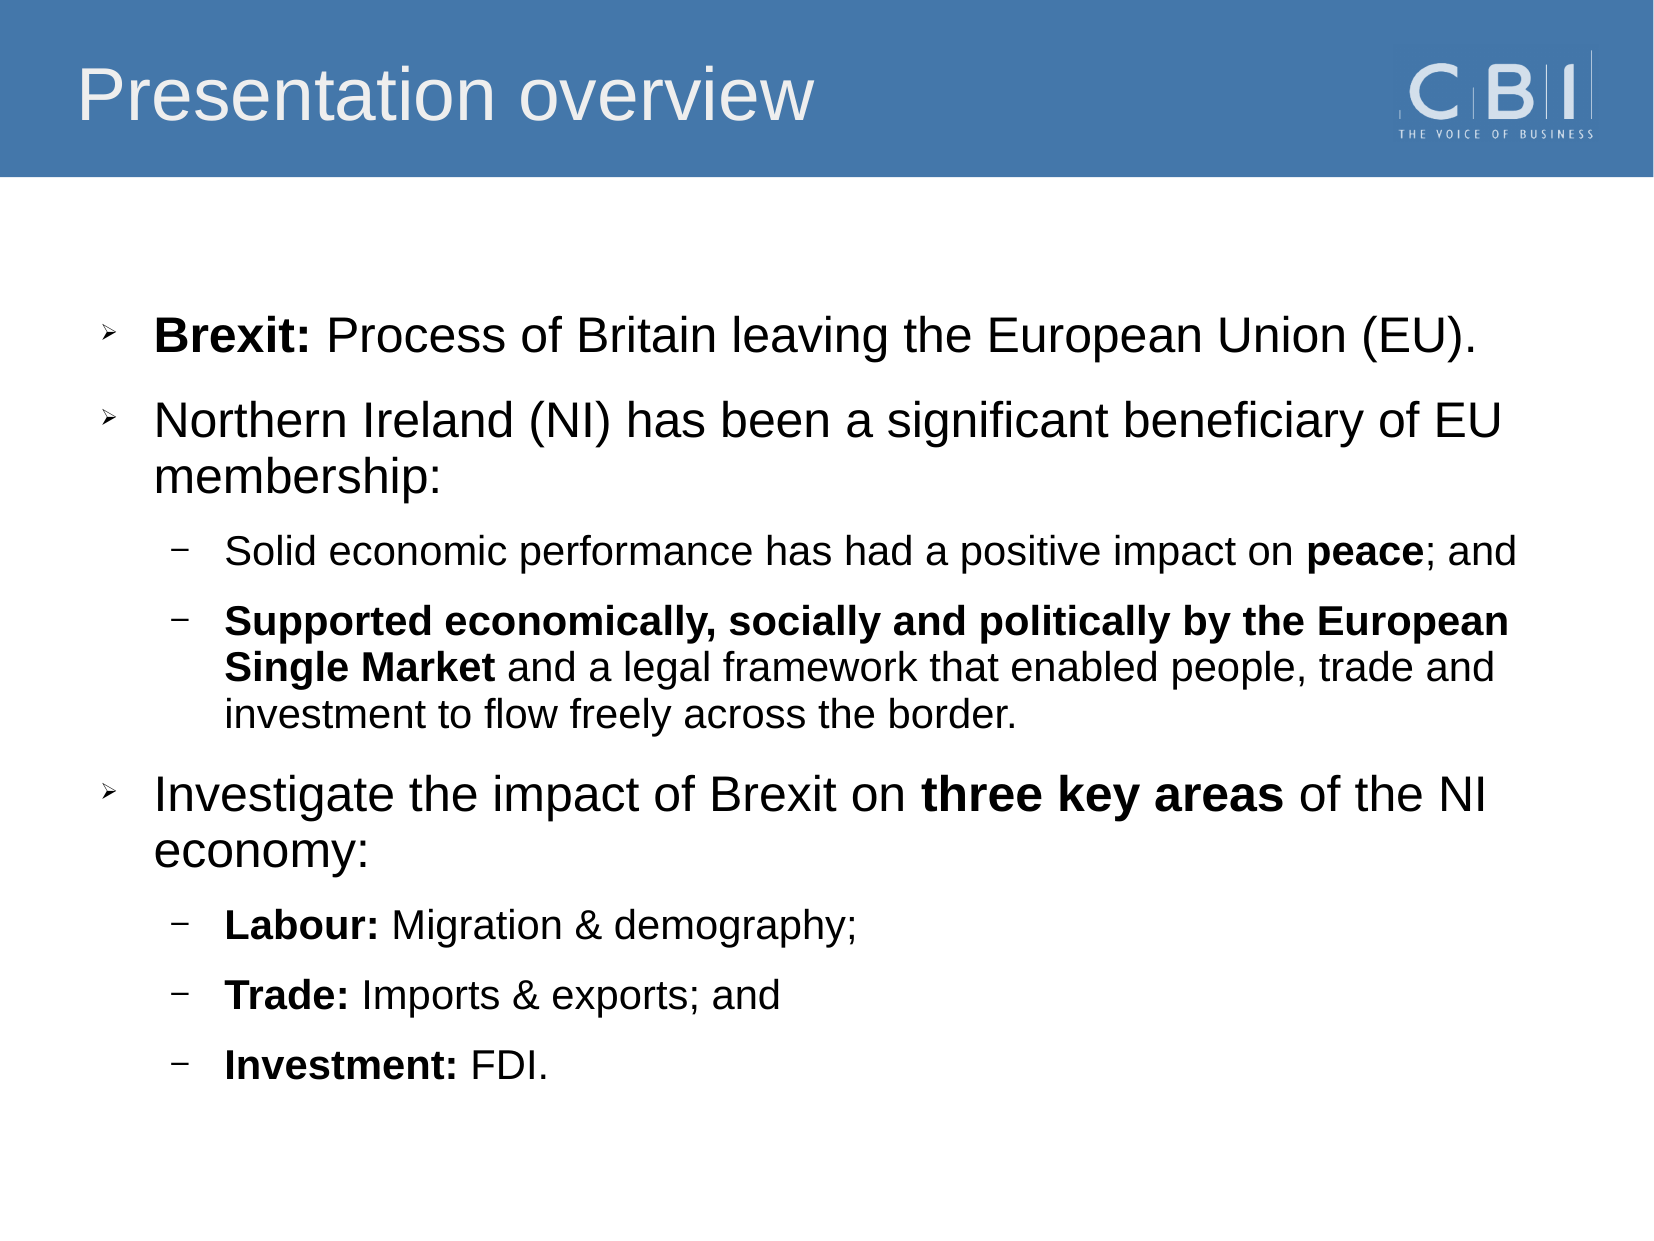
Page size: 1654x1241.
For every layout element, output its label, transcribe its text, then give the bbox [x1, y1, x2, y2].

list Brexit: Process of Britain leaving the European Union (EU). Northern Ireland (NI) has been a significant beneficiary of EU membership: Solid economic performance has had a positive impact on peace; and Supported economically, socially and politically by the European Single Market and a legal framework that enabled people, trade and investment to flow freely across the border. Investigate the impact of Brexit on three key areas of the NI economy: Labour: Migration & demography; Trade: Imports & exports; and Investment: FDI. [82, 307, 1571, 1170]
picture [1393, 44, 1599, 142]
title Presentation overview [0, 0, 1654, 178]
